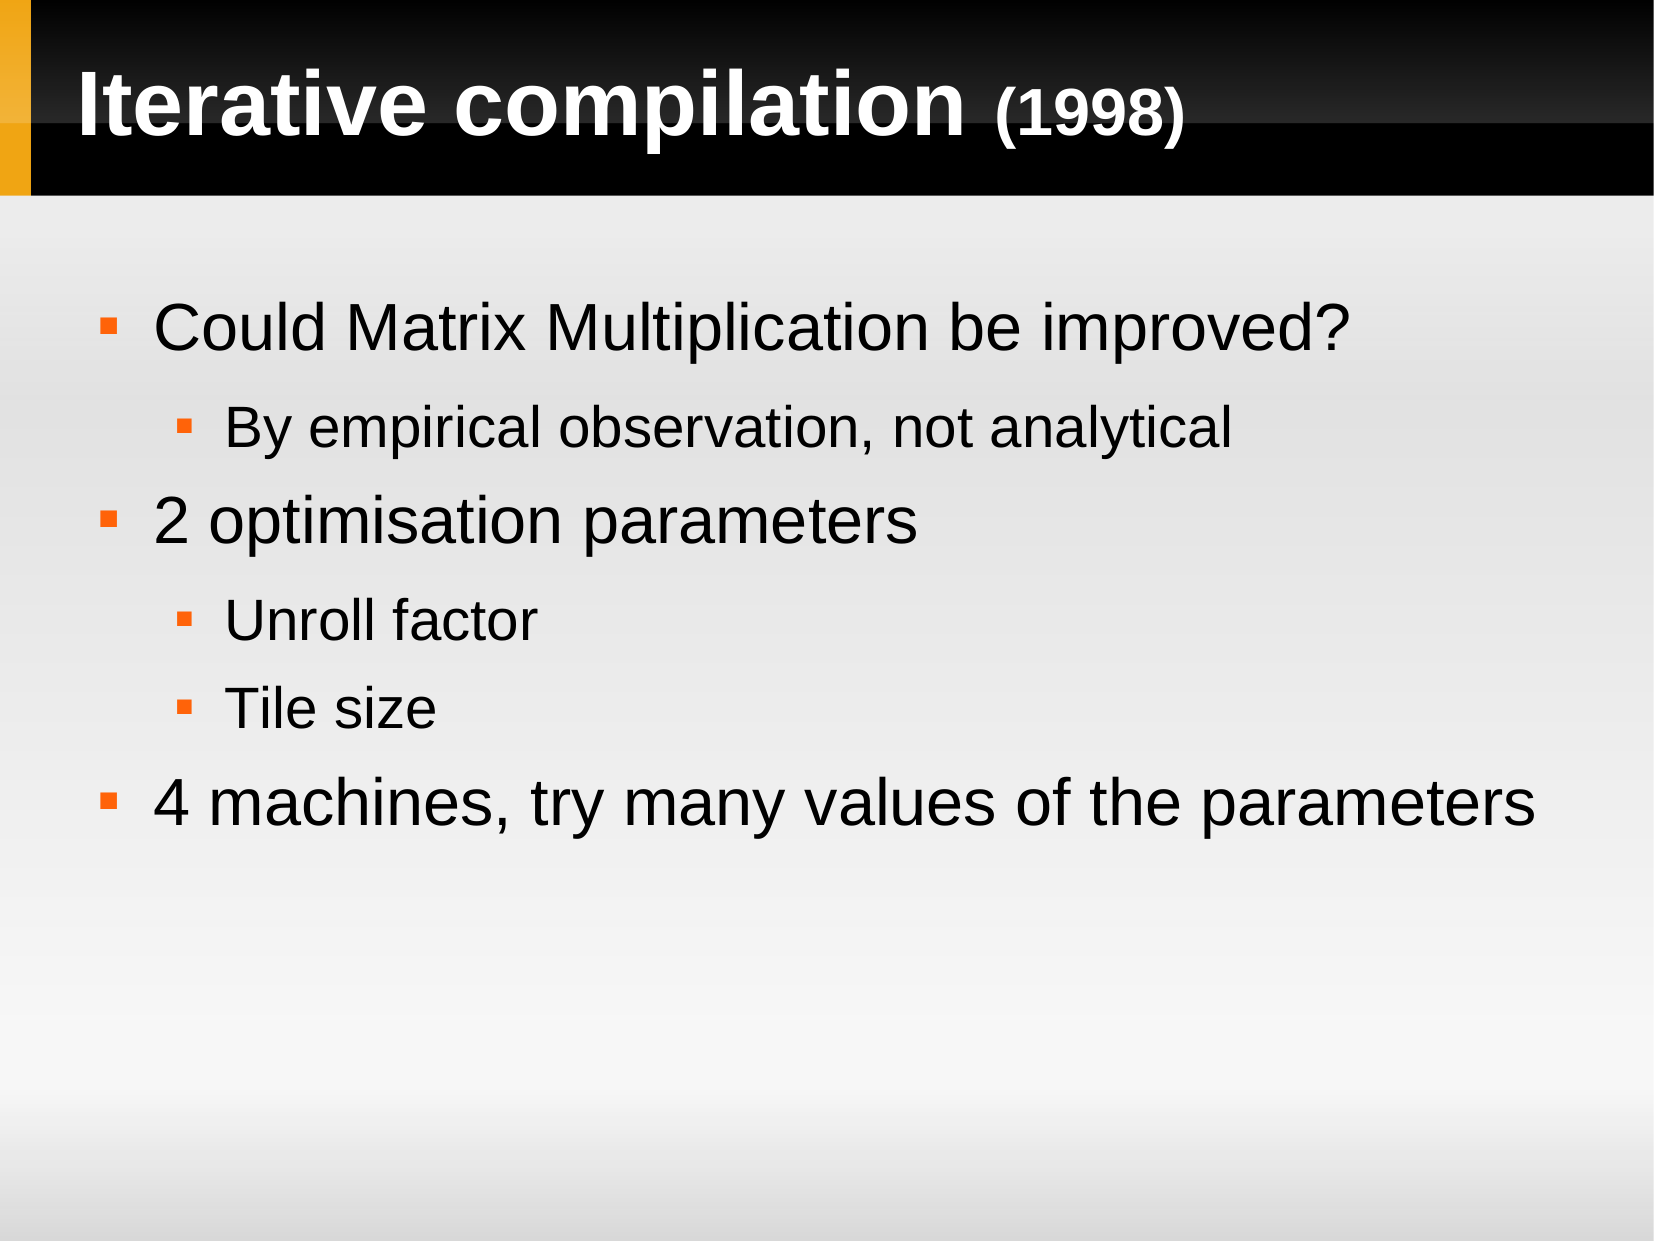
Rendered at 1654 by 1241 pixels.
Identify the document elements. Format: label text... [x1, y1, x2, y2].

title Iterative compilation (1998) [76, 7, 1625, 200]
picture [0, 0, 1654, 1241]
list Could Matrix Multiplication be improved? By empirical observation, not analytical 2 optimisation parameters Unroll factor Tile size 4 machines, try many values of the parameters [82, 290, 1571, 1094]
